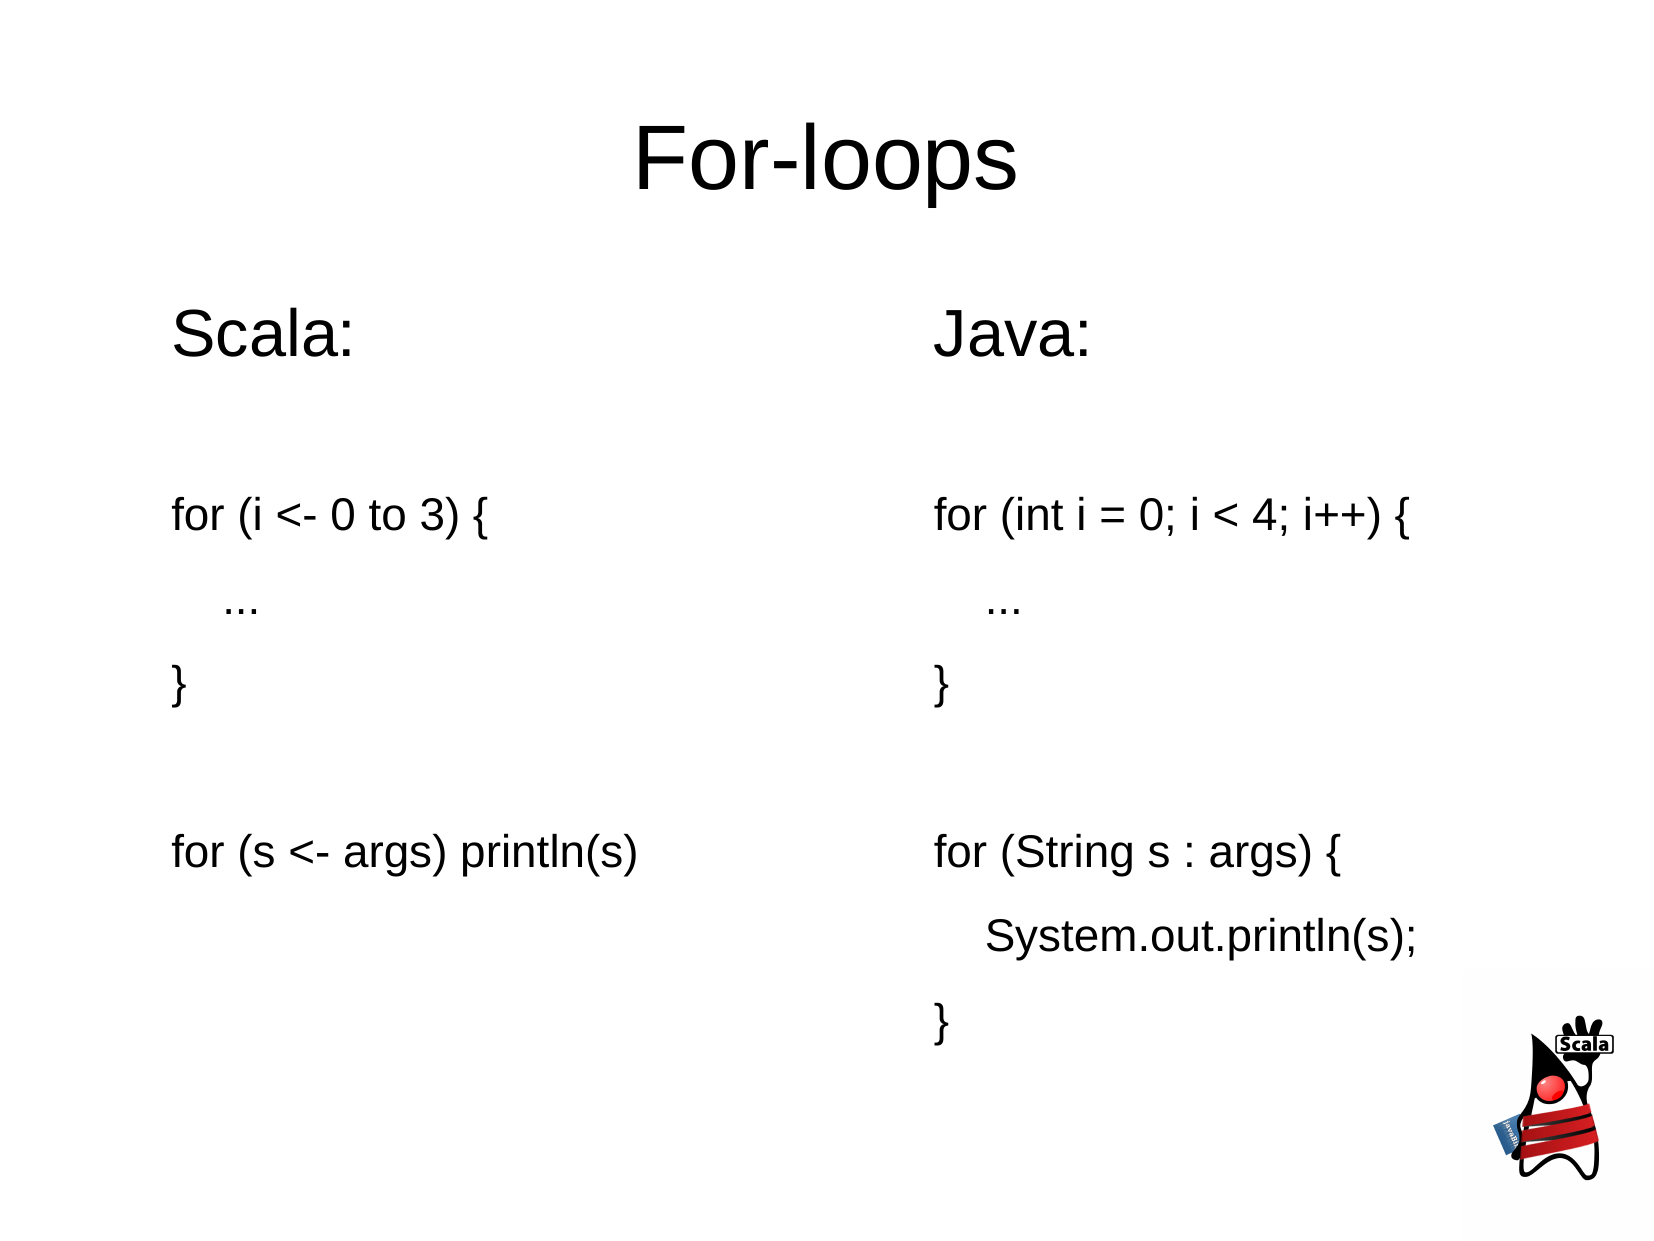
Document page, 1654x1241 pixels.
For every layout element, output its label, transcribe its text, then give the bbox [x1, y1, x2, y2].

list Scala: for (i <- 0 to 3) { ... } for (s <- args) println(s) [82, 290, 809, 1109]
title For-loops [82, 56, 1571, 250]
list Java: for (int i = 0; i < 4; i++) { ... } for (String s : args) { System.out.println(s); } [845, 290, 1572, 1109]
